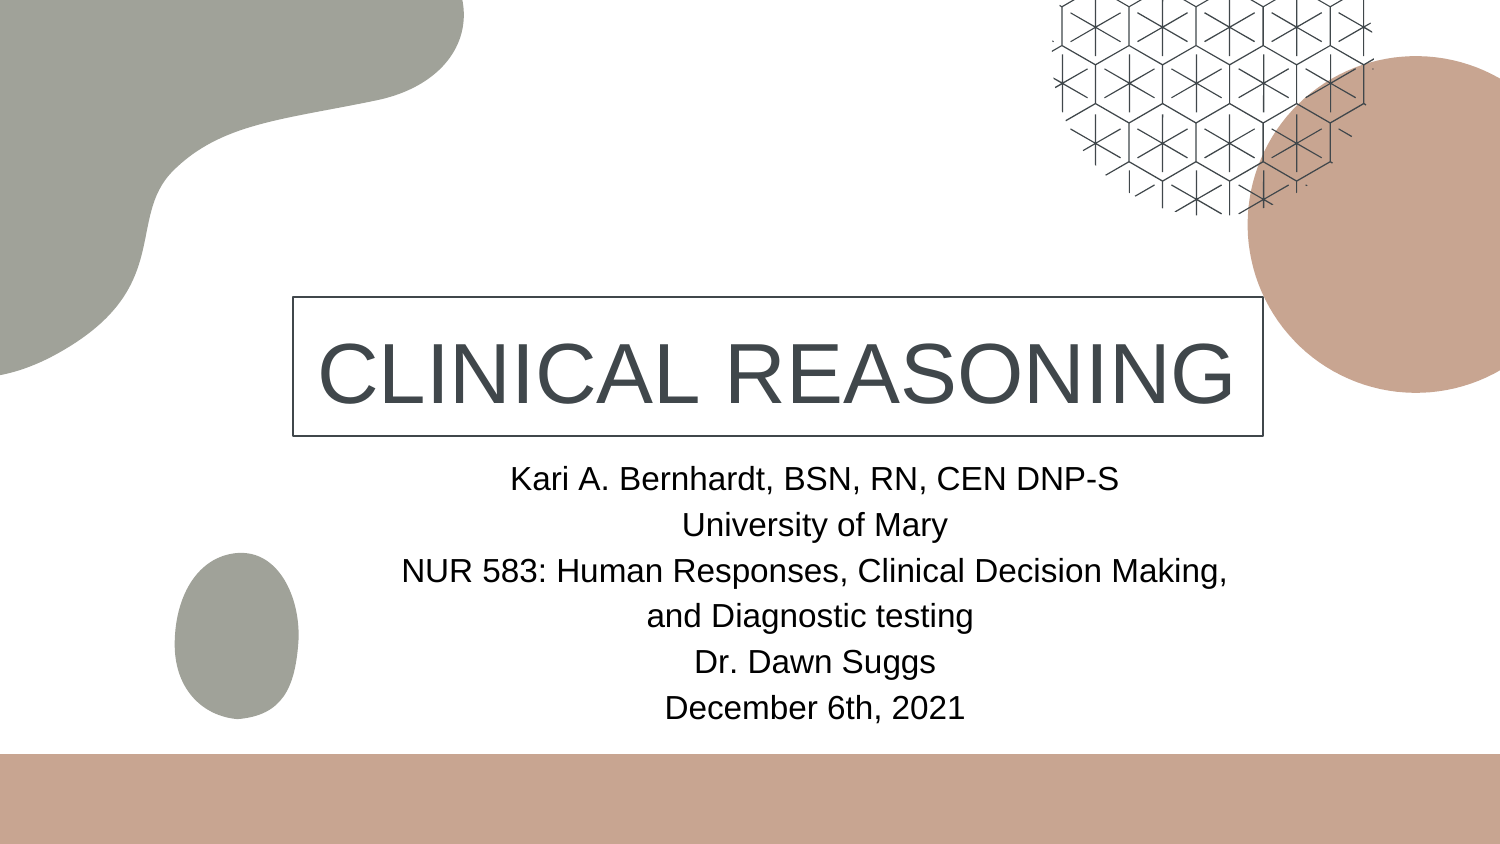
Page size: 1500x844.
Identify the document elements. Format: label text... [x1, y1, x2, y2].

title CLINICAL REASONING [292, 297, 1263, 436]
subtitle Kari A. Bernhardt, BSN, RN, CEN DNP-S University of Mary NUR 583: Human Responses, Clinical Decision Making, and Diagnostic testing Dr. Dawn Suggs December 6th, 2021 [292, 436, 1263, 768]
